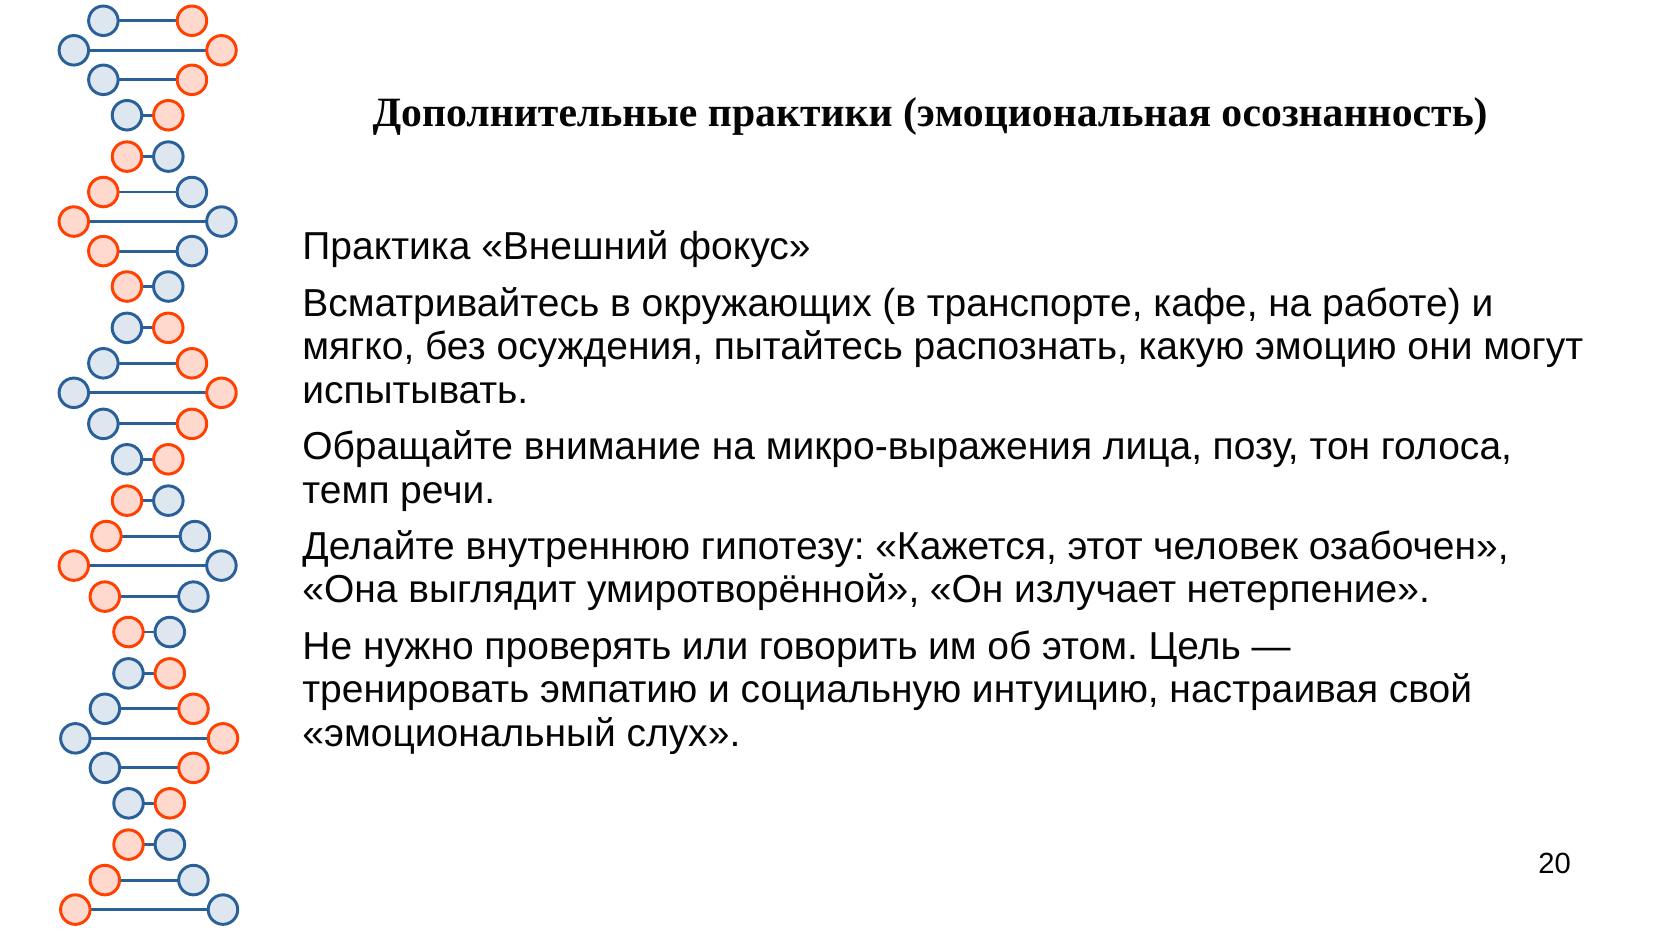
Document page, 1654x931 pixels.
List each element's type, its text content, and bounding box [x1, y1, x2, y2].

list Практика «Внешний фокус» Всматривайтесь в окружающих (в транспорте, кафе, на работе) и мягко, без осуждения, пытайтесь распознать, какую эмоцию они могут испытывать. Обращайте внимание на микро-выражения лица, позу, тон голоса, темп речи. Делайте внутреннюю гипотезу: «Кажется, этот человек озабочен», «Она выглядит умиротворённой», «Он излучает нетерпение». Не нужно проверять или говорить им об этом. Цель — тренировать эмпатию и социальную интуицию, настраивая свой «эмоциональный слух». [265, 224, 1595, 764]
title Дополнительные практики (эмоциональная осознанность) [265, 35, 1595, 189]
